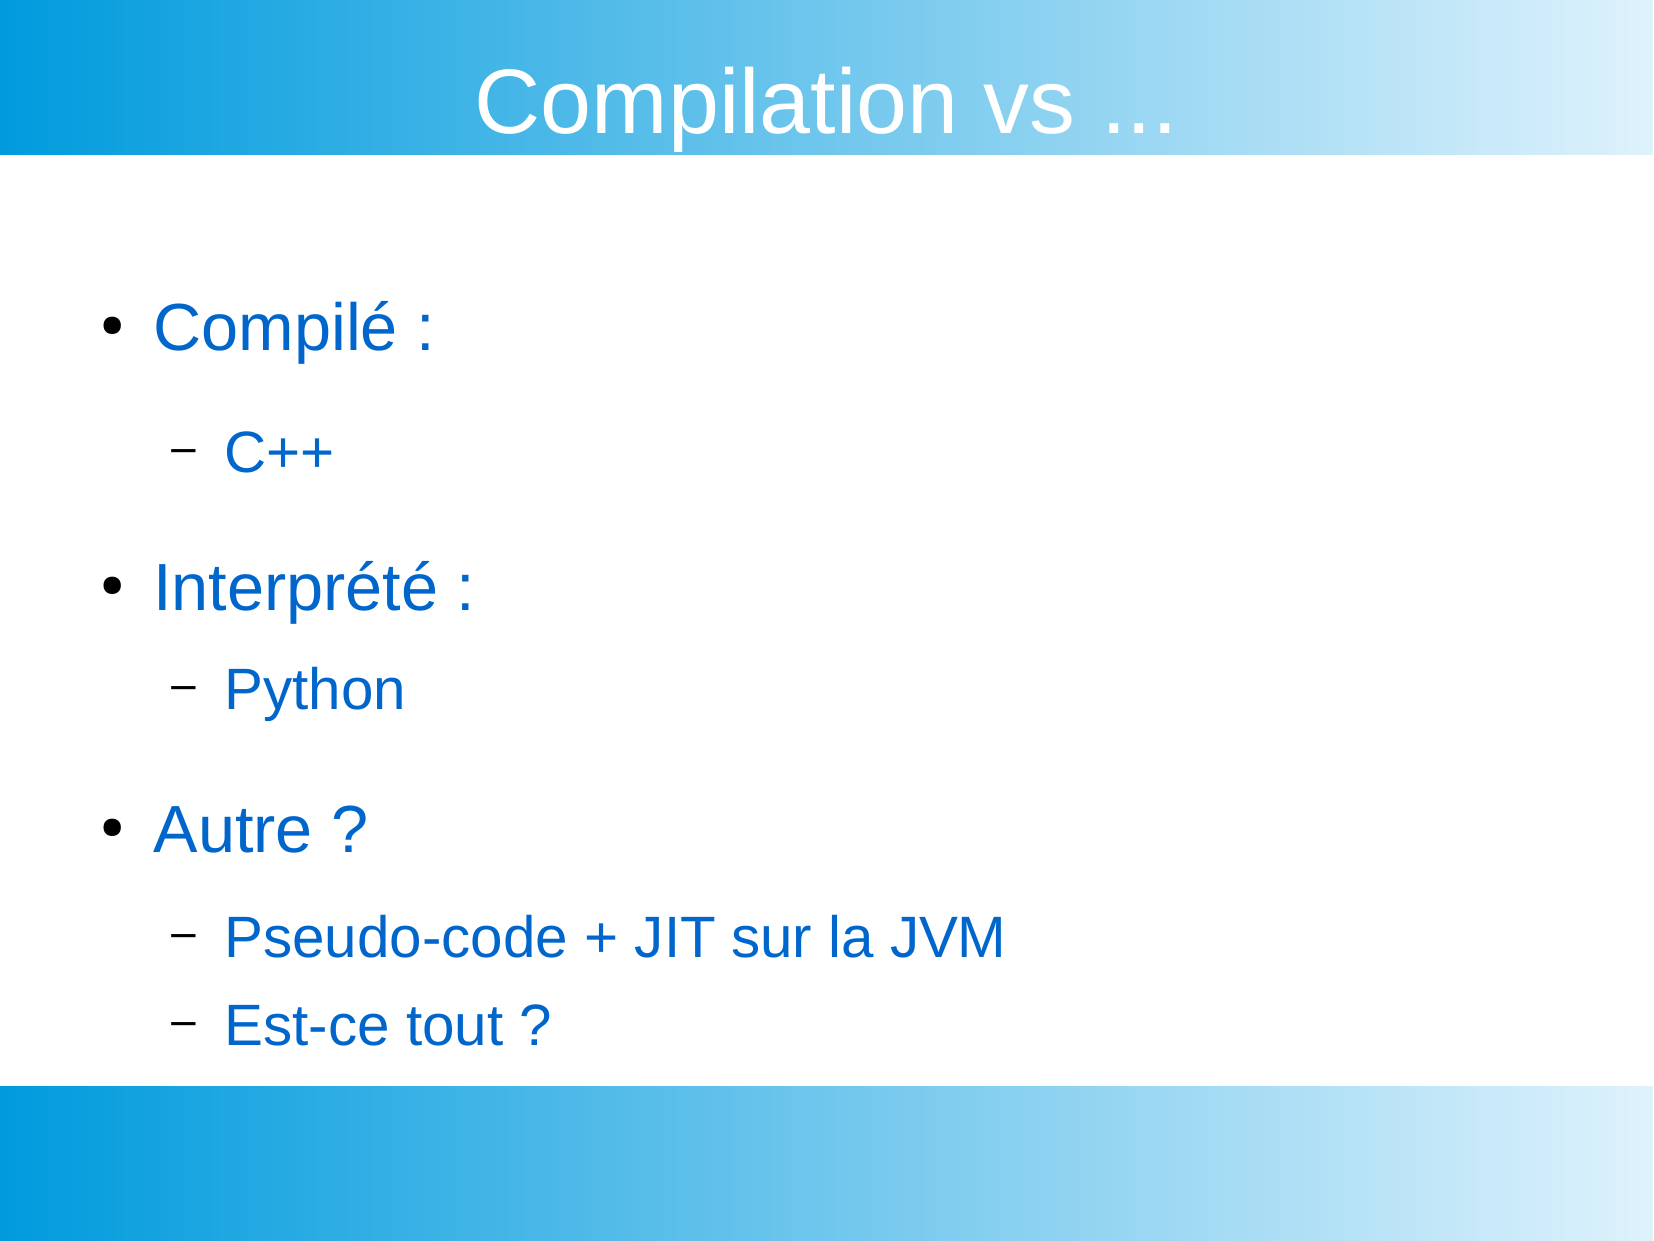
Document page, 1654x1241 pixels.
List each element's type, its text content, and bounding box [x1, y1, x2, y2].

list Interprété : [82, 550, 1571, 656]
list Pseudo-code + JIT sur la JVM Est-ce tout ? [82, 904, 1571, 1016]
title Compilation vs ... [82, 49, 1571, 155]
list Autre ? [82, 792, 1571, 904]
list Compilé : [82, 290, 1571, 402]
list C++ [82, 420, 1571, 532]
list Python [82, 656, 1571, 768]
